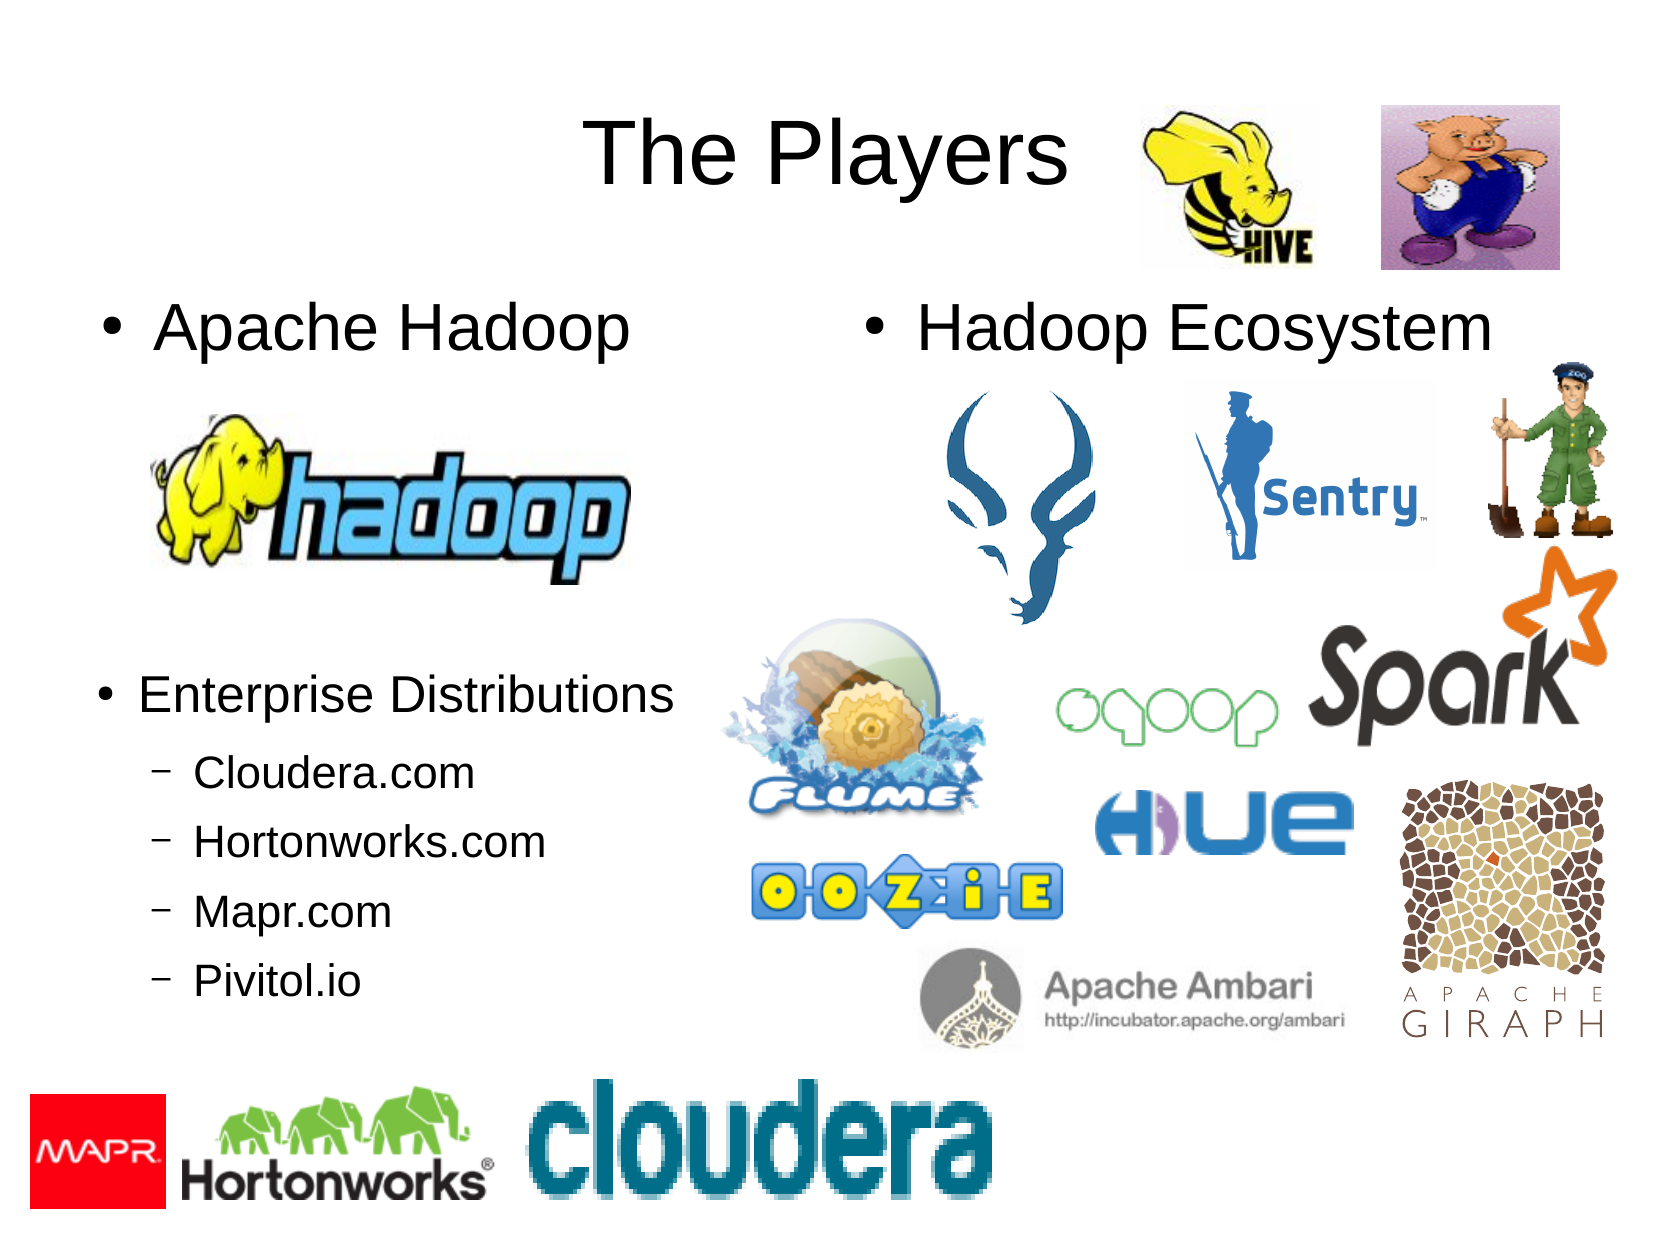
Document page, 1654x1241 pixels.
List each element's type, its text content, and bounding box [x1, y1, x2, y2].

list Hadoop Ecosystem [845, 290, 1572, 634]
picture [948, 1151, 974, 1177]
picture [1050, 678, 1286, 751]
list Enterprise Distributions Cloudera.com Hortonworks.com Mapr.com Pivitol.io [82, 665, 1571, 1009]
picture [150, 414, 631, 586]
list Apache Hadoop [82, 290, 809, 634]
picture [1381, 105, 1561, 271]
title The Players [82, 49, 1571, 257]
picture [182, 1081, 496, 1201]
picture [1399, 780, 1606, 1038]
picture [720, 377, 1126, 851]
picture [1185, 379, 1620, 751]
picture [1140, 105, 1319, 271]
picture [1488, 362, 1613, 538]
picture [771, 1124, 801, 1177]
picture [1095, 790, 1354, 856]
picture [30, 1094, 166, 1209]
picture [750, 854, 1381, 1069]
picture [525, 1079, 992, 1201]
